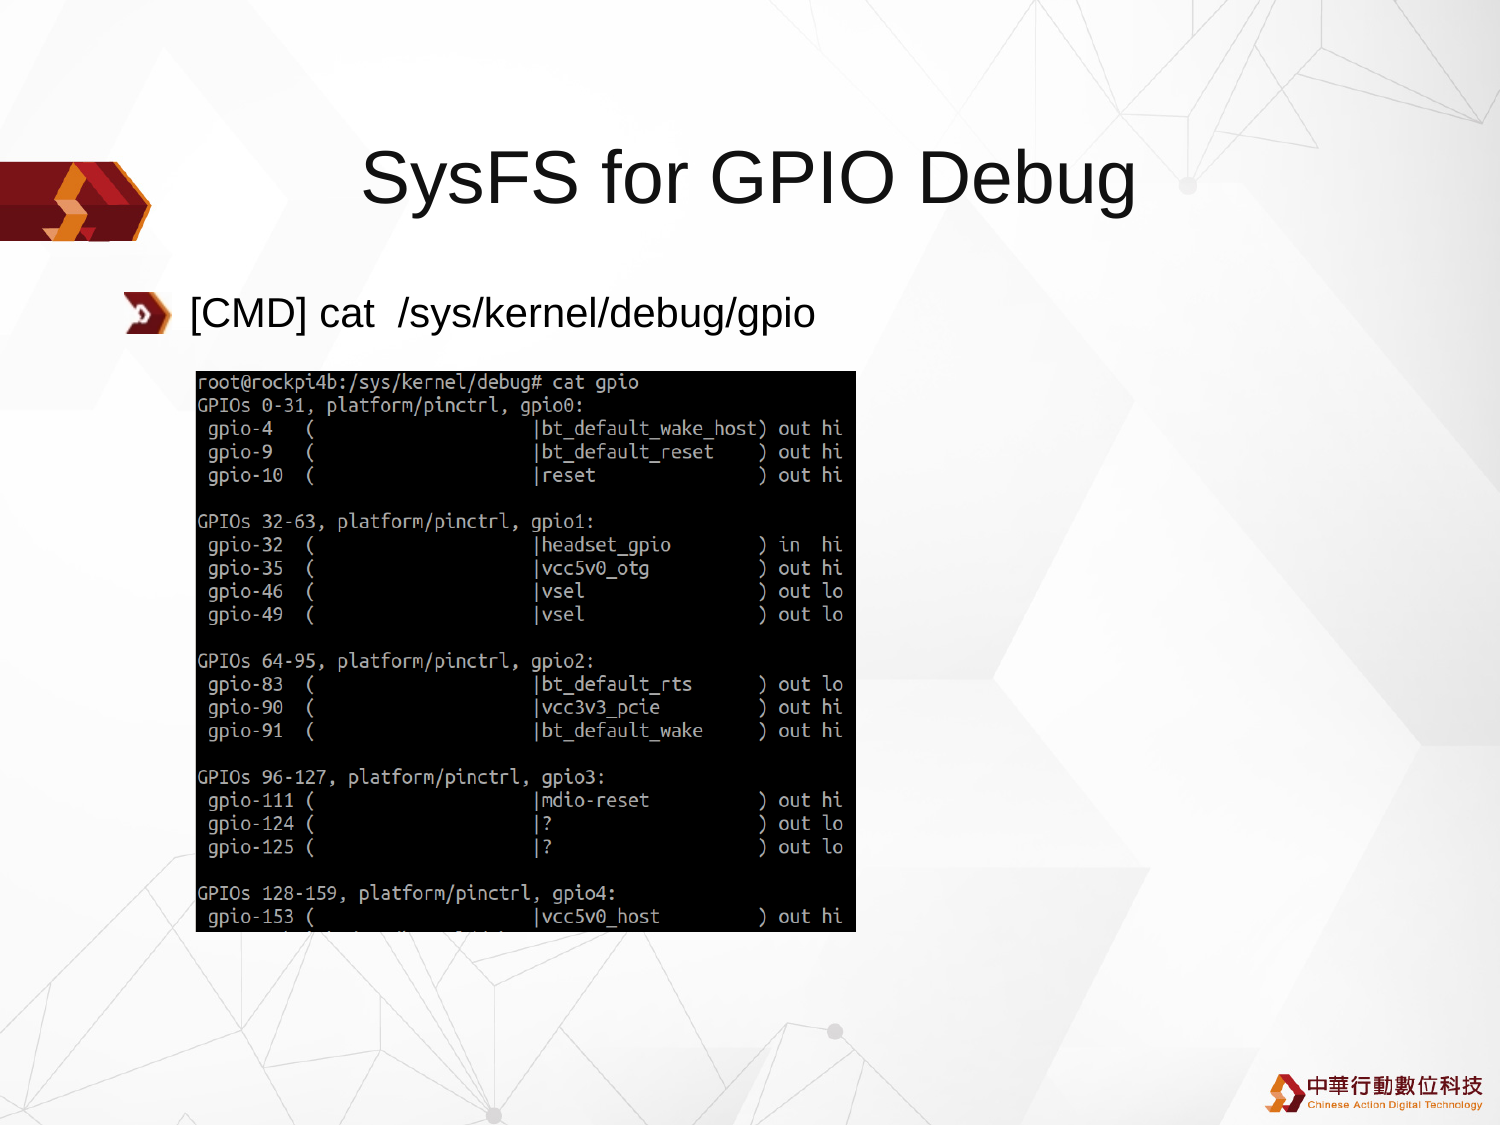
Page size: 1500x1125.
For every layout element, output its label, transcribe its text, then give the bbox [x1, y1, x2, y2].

title SysFS for GPIO Debug [107, 101, 1367, 255]
list [CMD] cat /sys/kernel/debug/gpio [107, 290, 1425, 943]
picture [0, 0, 1500, 1125]
